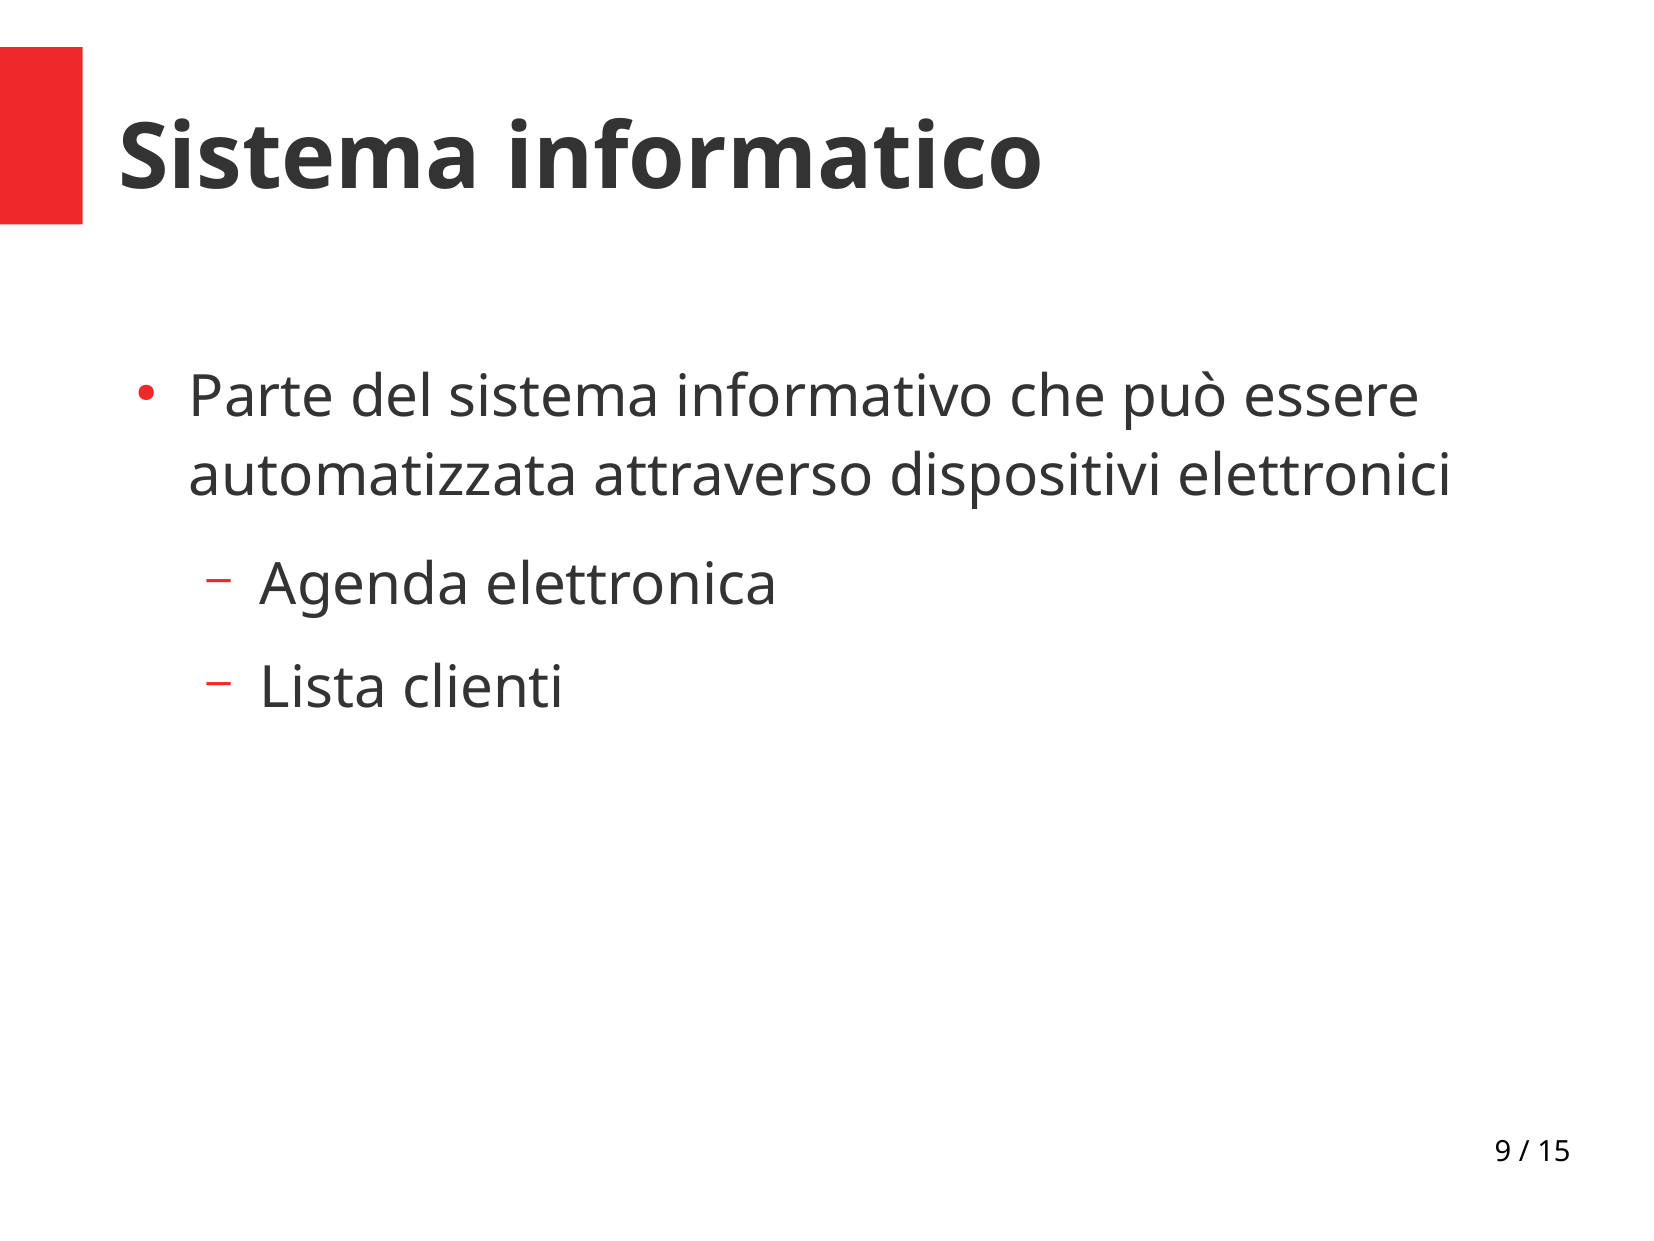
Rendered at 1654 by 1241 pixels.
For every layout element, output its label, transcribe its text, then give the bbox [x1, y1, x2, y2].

list Parte del sistema informativo che può essere automatizzata attraverso dispositivi elettronici Agenda elettronica Lista clienti [118, 354, 1536, 1074]
title Sistema informatico [118, 49, 1571, 257]
